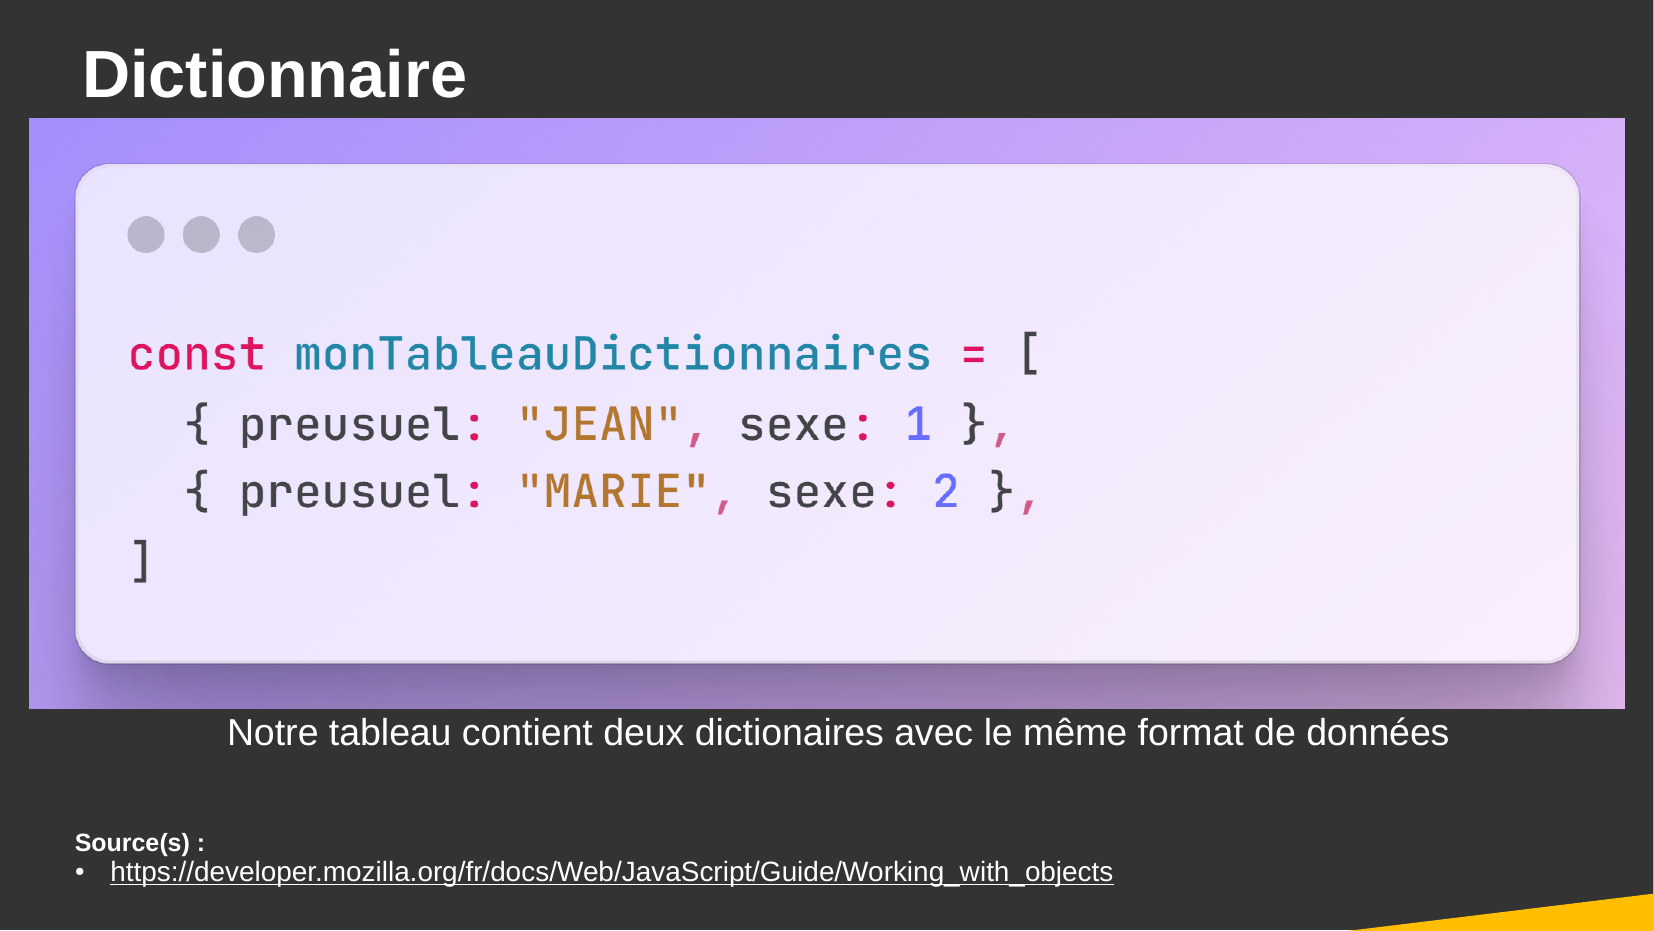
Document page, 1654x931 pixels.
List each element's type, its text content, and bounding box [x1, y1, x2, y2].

title Dictionnaire [82, 37, 1571, 114]
text_box Source(s) : https://developer.mozilla.org/fr/docs/Web/JavaScript/Guide/Working_with_objects [60, 821, 1583, 920]
text_box [1347, 893, 1654, 931]
text_box Notre tableau contient deux dictionaires avec le même format de données [94, 709, 1583, 762]
picture [29, 118, 1625, 709]
